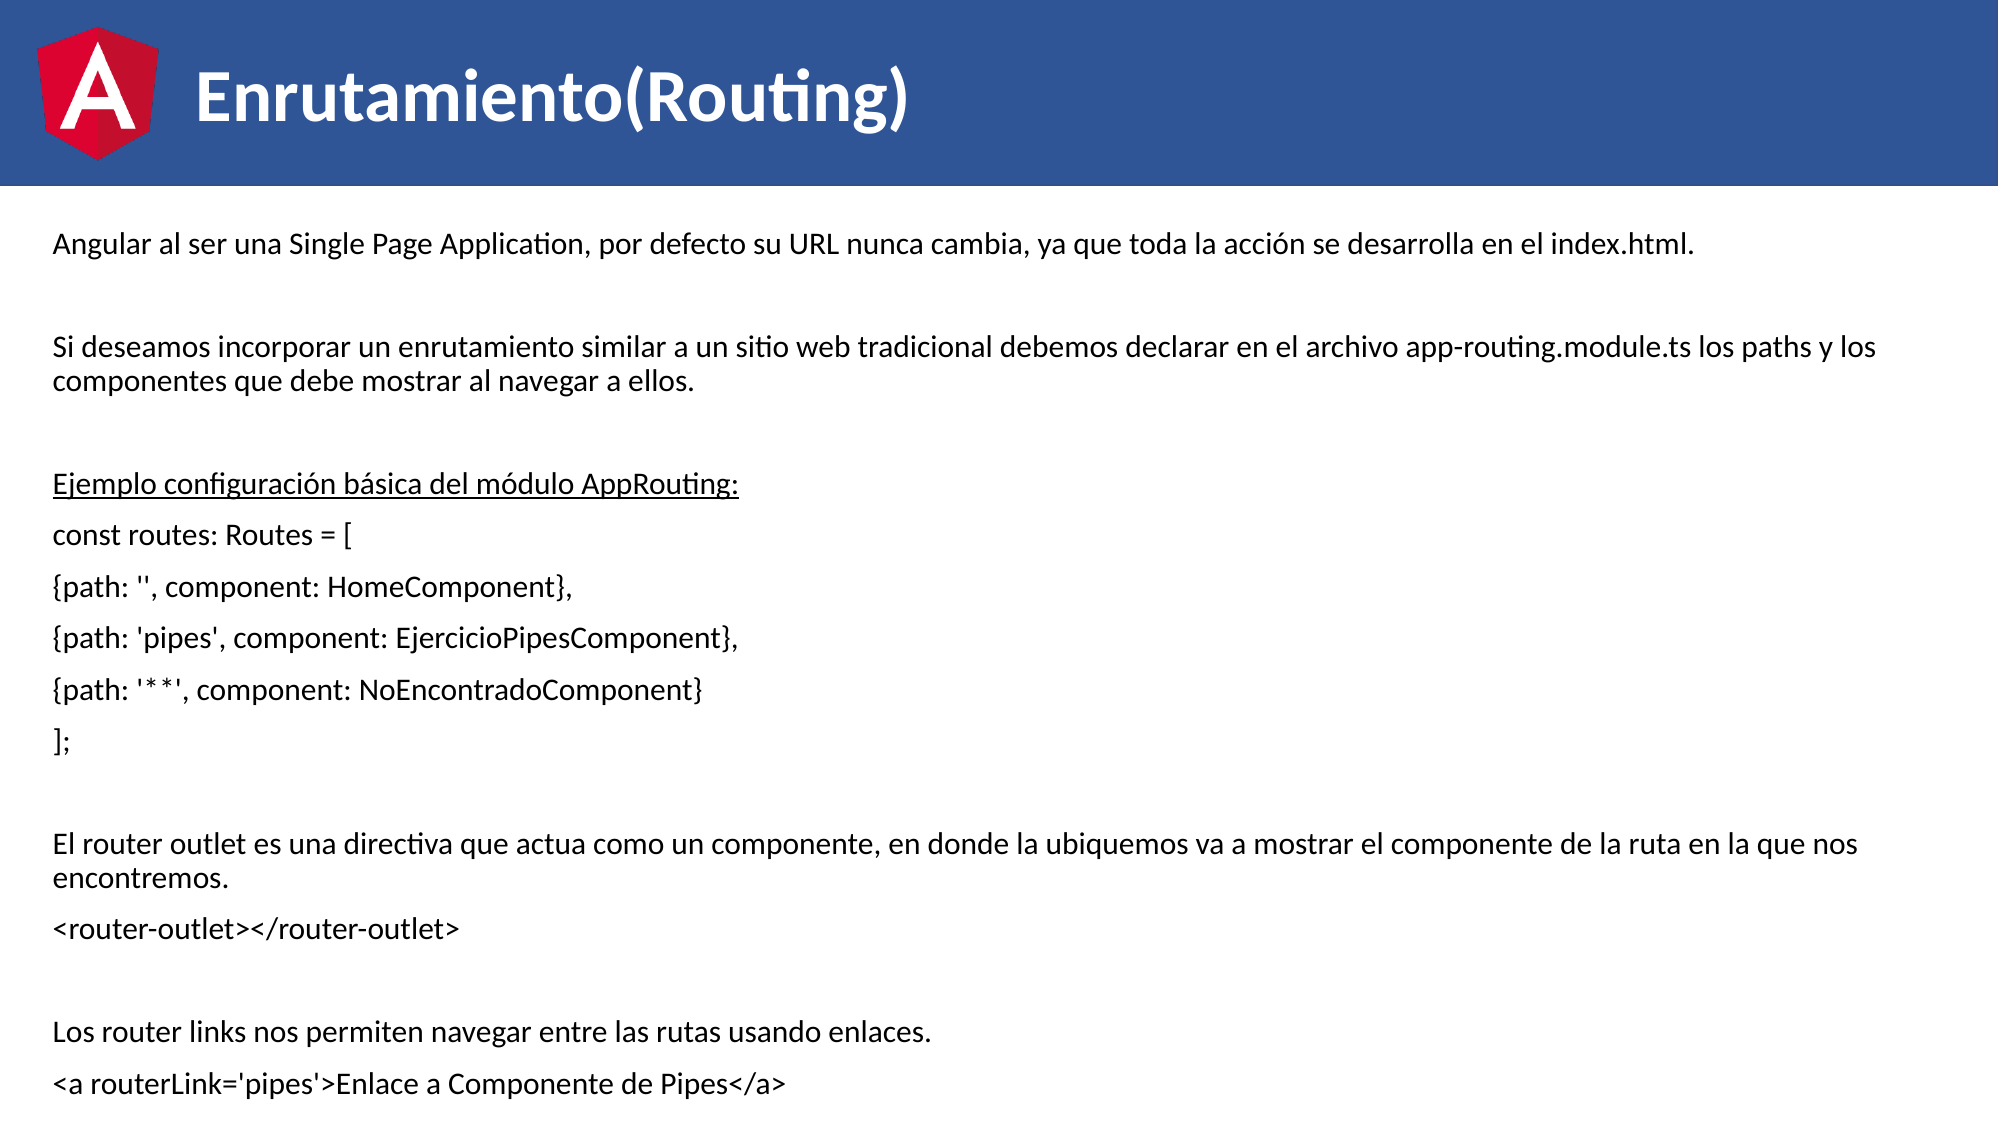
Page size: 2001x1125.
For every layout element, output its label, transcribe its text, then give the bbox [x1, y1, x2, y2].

picture [16, 6, 179, 173]
subtitle Angular al ser una Single Page Application, por defecto su URL nunca cambia, ya que toda la acción se desarrolla en el index.html. Si deseamos incorporar un enrutamiento similar a un sitio web tradicional debemos declarar en el archivo app-routing.module.ts los paths y los componentes que debe mostrar al navegar a ellos. Ejemplo configuración básica del módulo AppRouting: const routes: Routes = [ {path: '', component: HomeComponent}, {path: 'pipes', component: EjercicioPipesComponent}, {path: '**', component: NoEncontradoComponent} ]; El router outlet es una directiva que actua como un componente, en donde la ubiquemos va a mostrar el componente de la ruta en la que nos encontremos. <router-outlet></router-outlet> Los router links nos permiten navegar entre las rutas usando enlaces. <a routerLink='pipes'>Enlace a Componente de Pipes</a> [37, 220, 1970, 1109]
text_box [0, 0, 1997, 185]
text_box Enrutamiento(Routing) [180, 38, 1971, 145]
